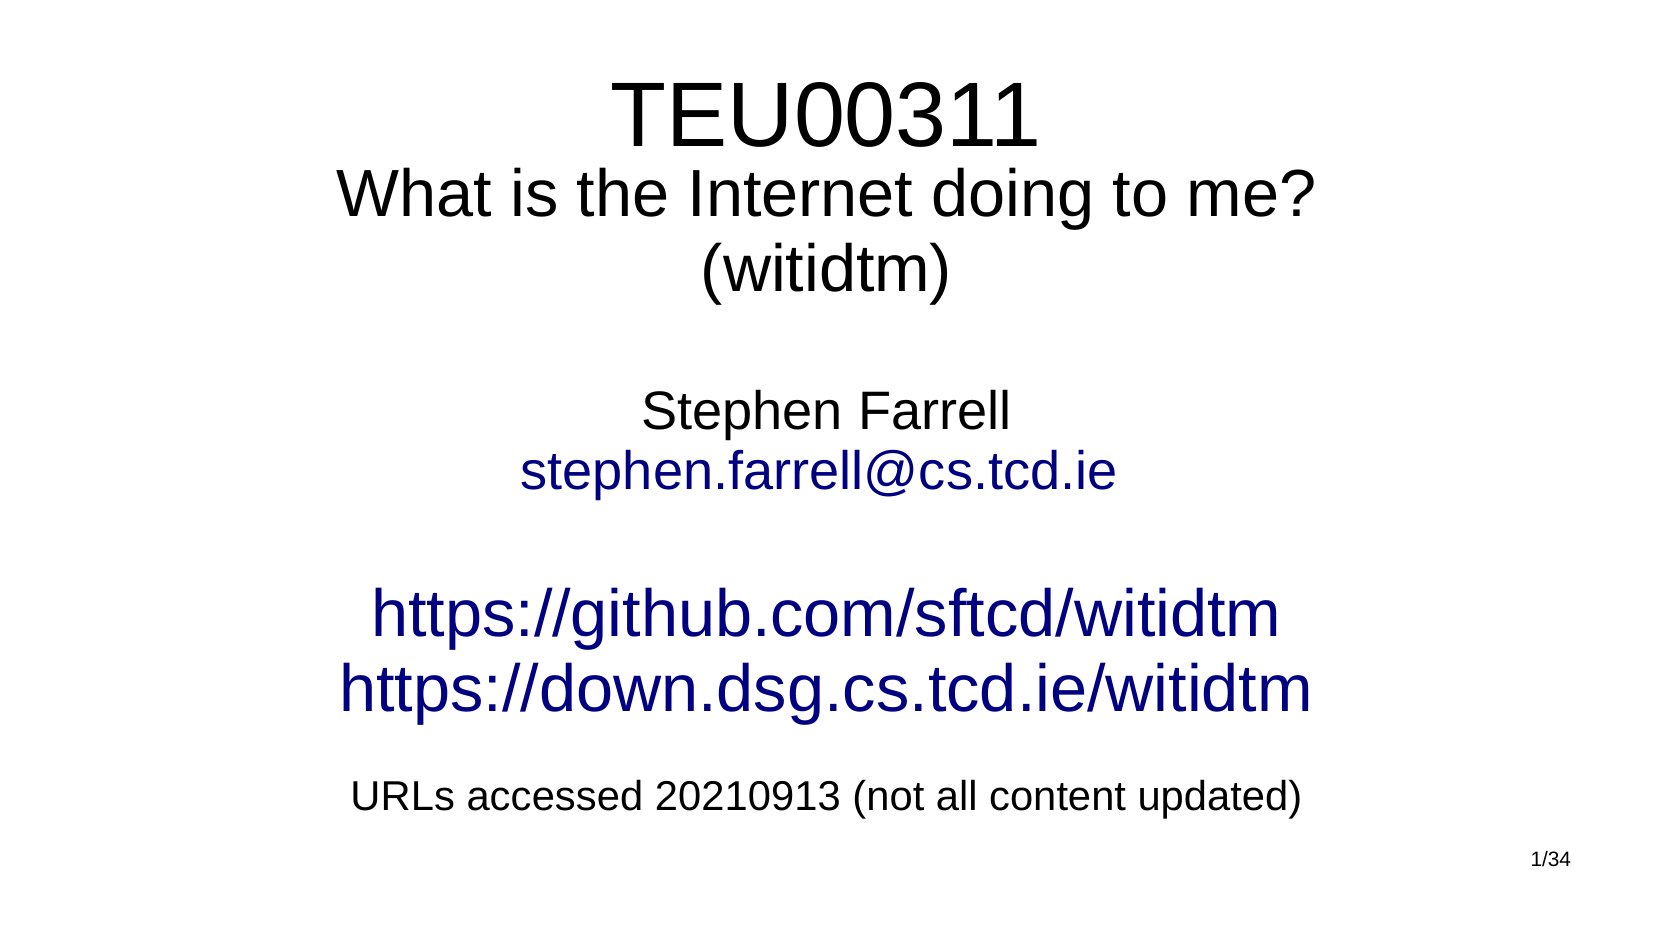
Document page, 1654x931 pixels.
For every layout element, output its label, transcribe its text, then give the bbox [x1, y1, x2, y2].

subtitle What is the Internet doing to me? (witidtm) Stephen Farrell stephen.farrell@cs.tcd.ie https://github.com/sftcd/witidtm https://down.dsg.cs.tcd.ie/witidtm URLs accessed 20210913 (not all content updated) [82, 148, 1571, 826]
title TEU00311 [82, 37, 1571, 148]
